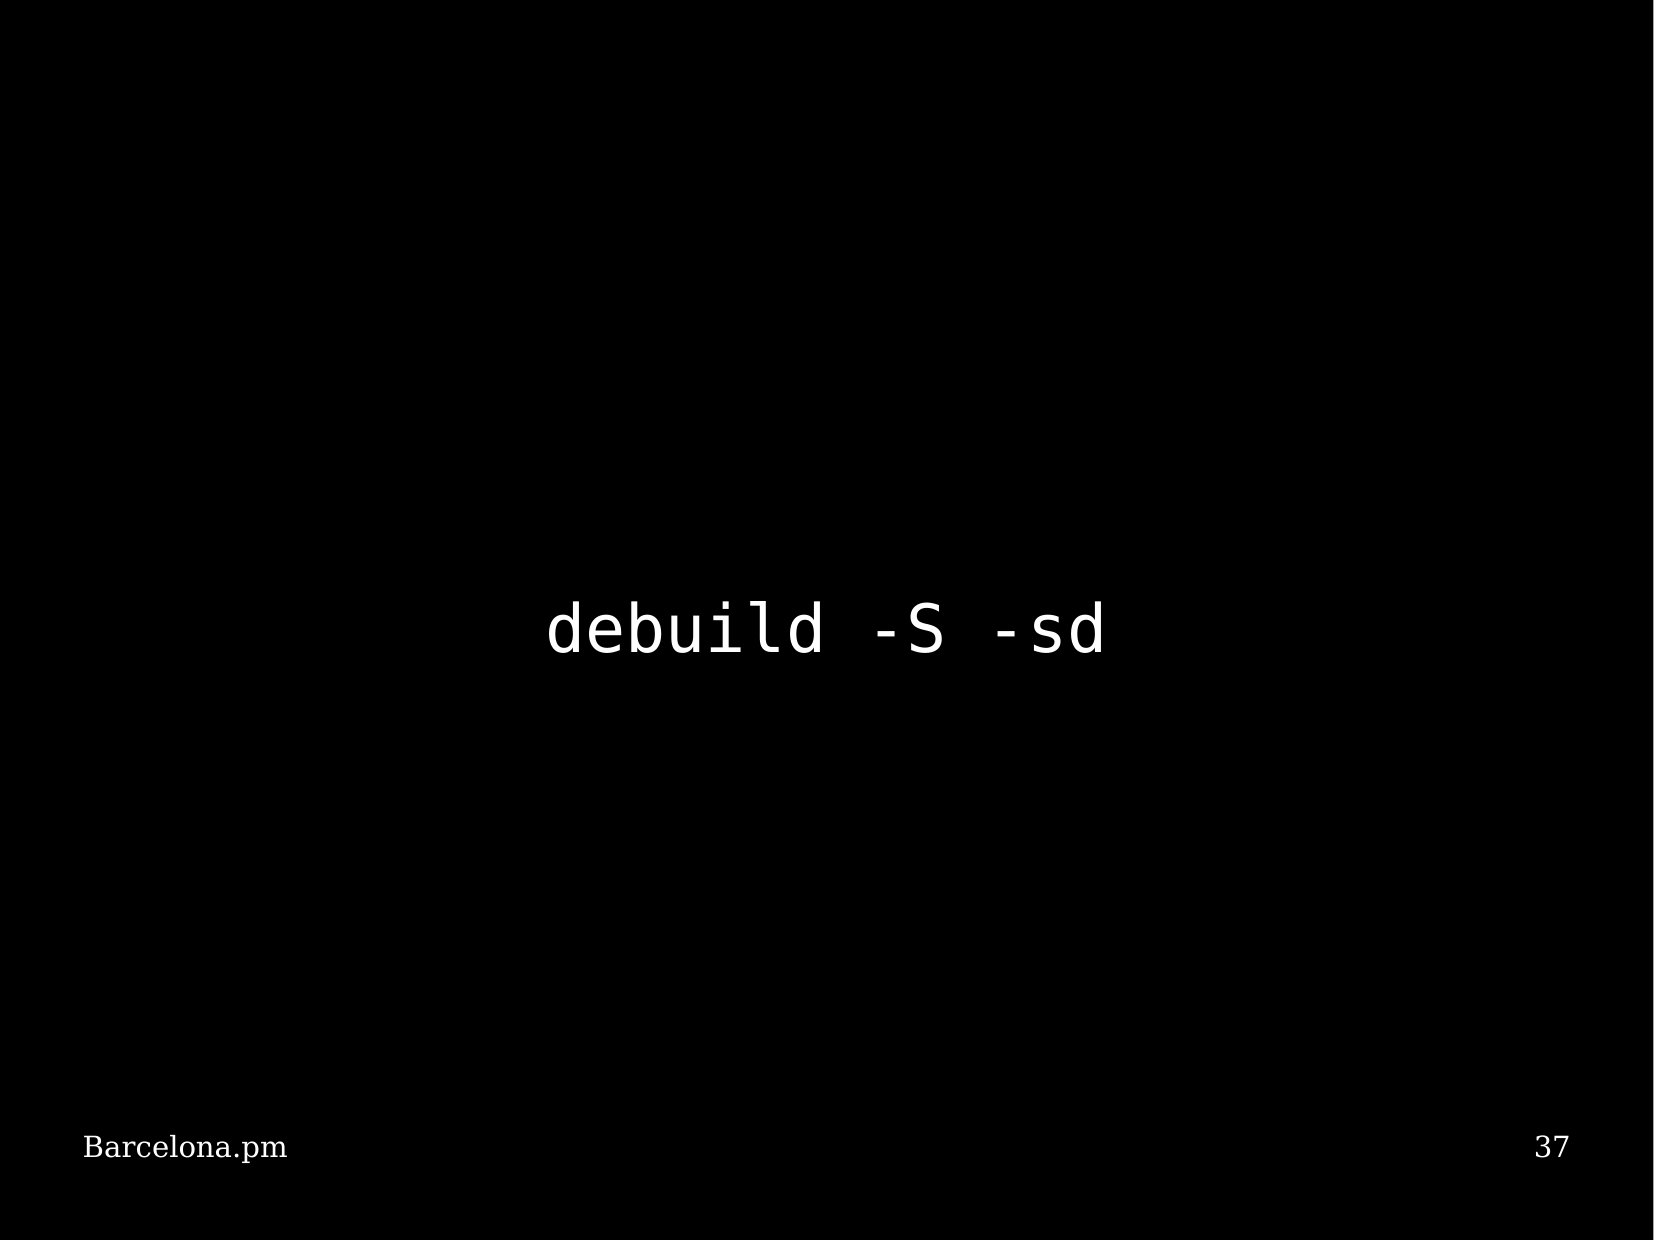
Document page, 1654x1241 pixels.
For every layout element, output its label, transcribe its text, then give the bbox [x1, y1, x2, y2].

title debuild -S -sd [162, 561, 1492, 680]
